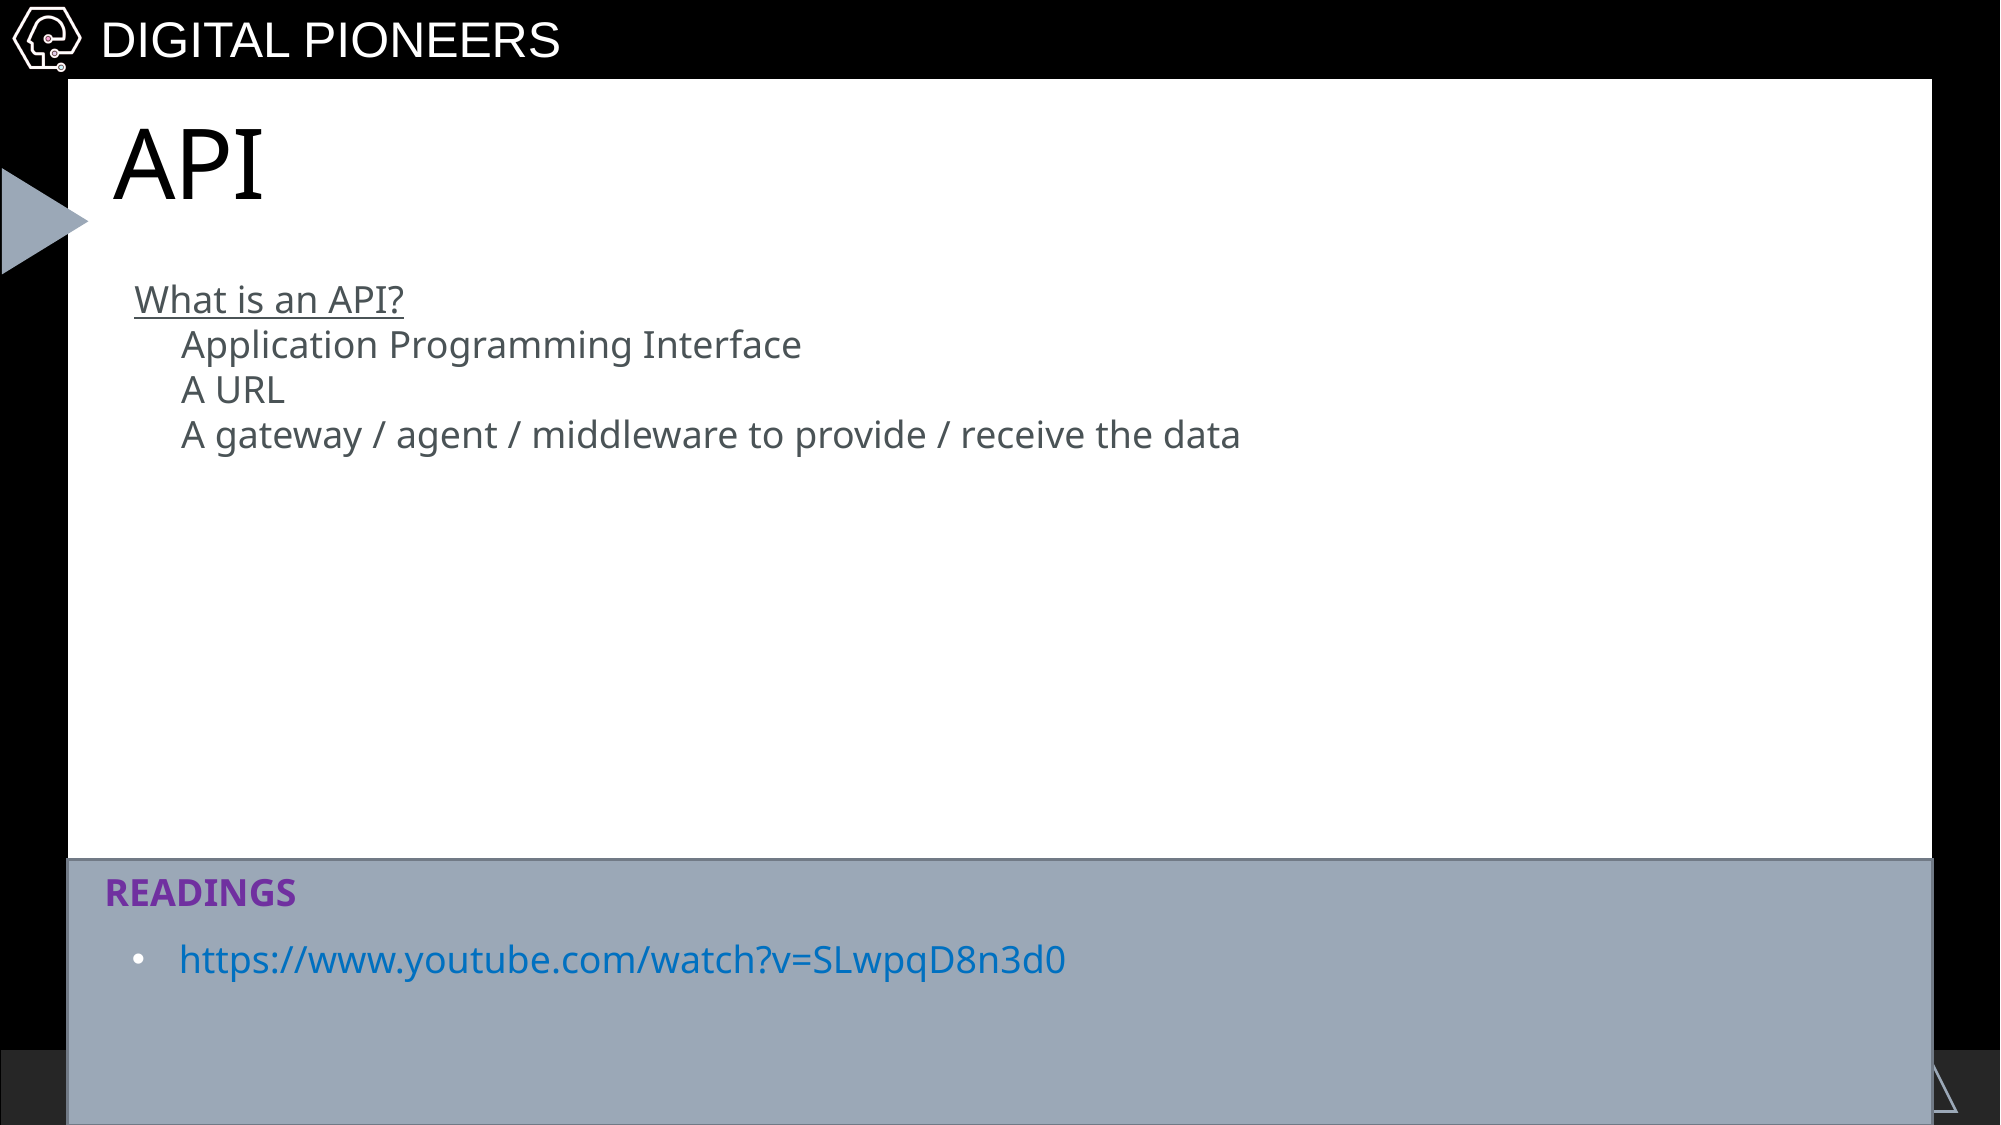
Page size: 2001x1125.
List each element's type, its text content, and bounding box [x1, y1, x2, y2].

picture [7, 5, 85, 73]
text_box [68, 860, 1933, 1125]
text_box https://www.youtube.com/watch?v=SLwpqD8n3d0 [116, 928, 1264, 1035]
text_box What is an API? Application Programming Interface A URL A gateway / agent / middleware to provide / receive the data [119, 268, 1842, 511]
text_box READINGS [89, 861, 326, 922]
title API [98, 93, 1813, 243]
text_box DIGITAL PIONEERS [85, 0, 596, 76]
